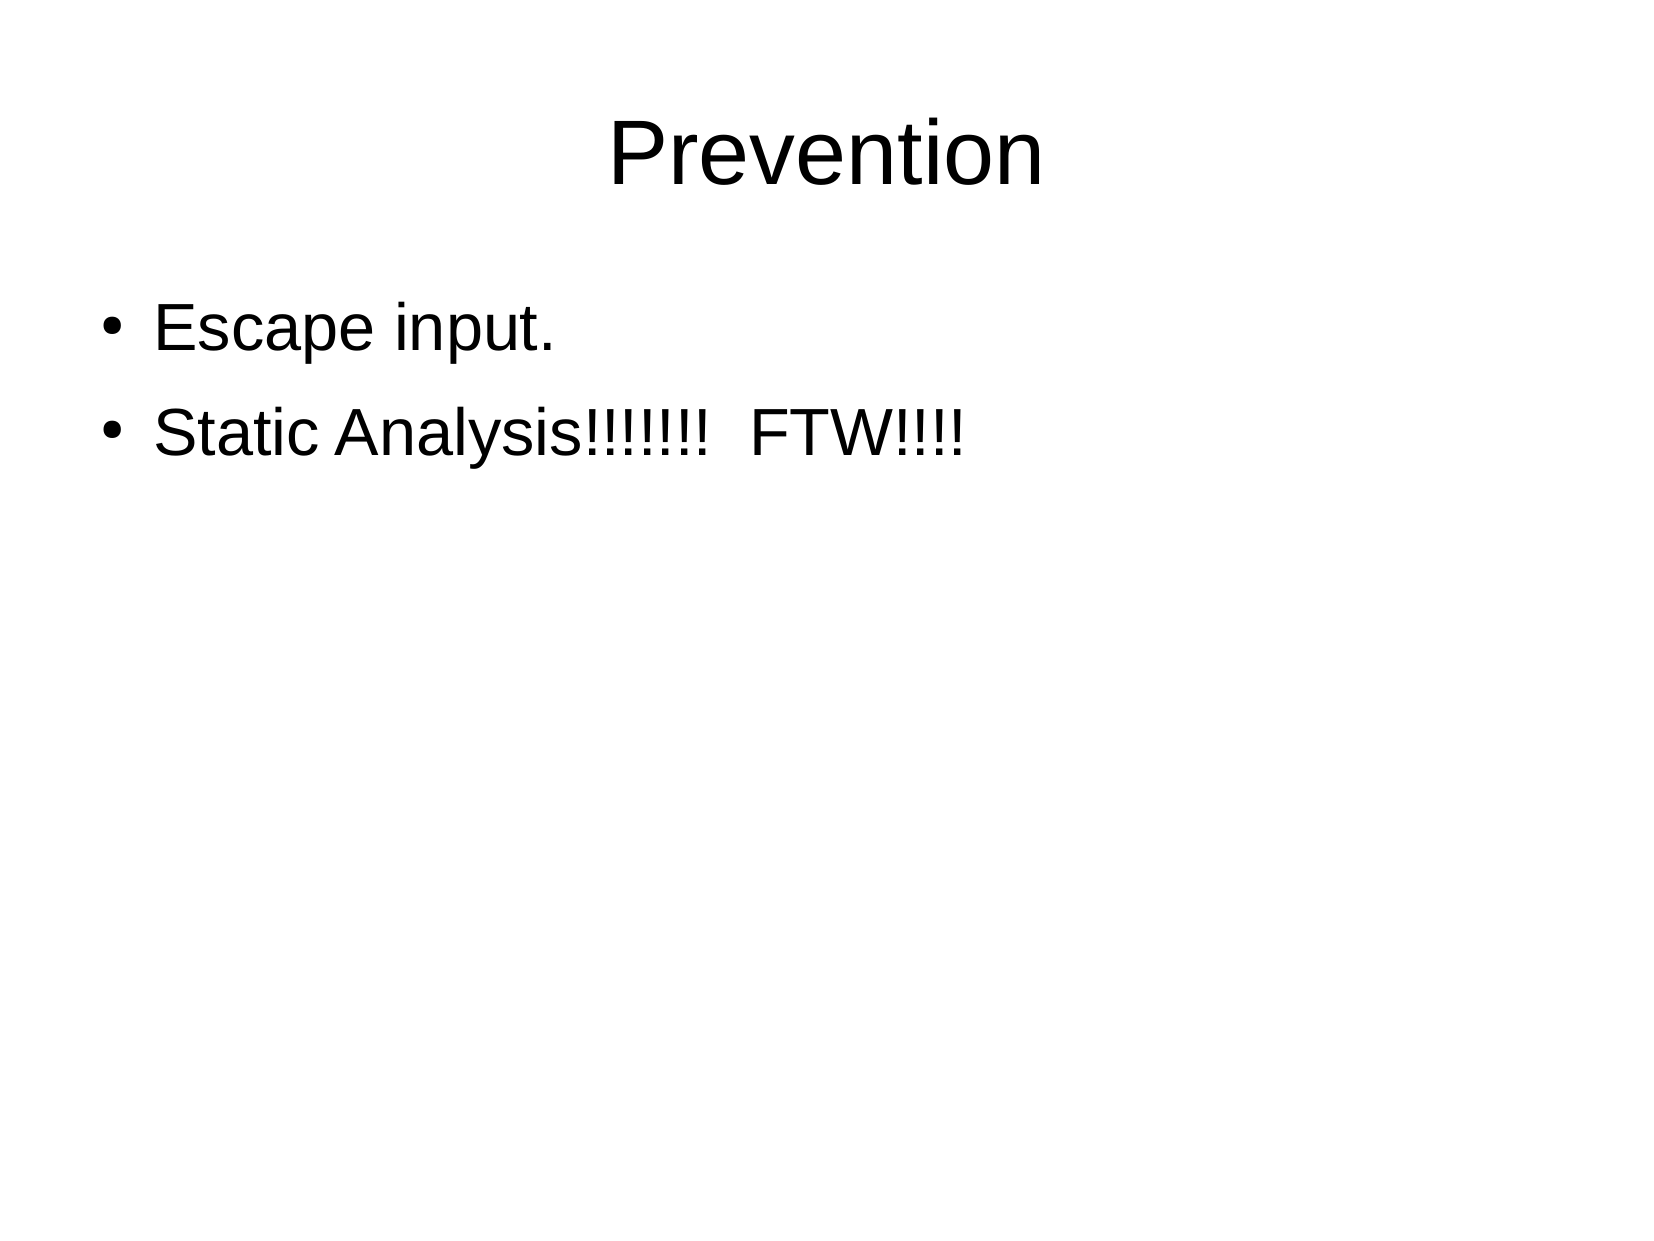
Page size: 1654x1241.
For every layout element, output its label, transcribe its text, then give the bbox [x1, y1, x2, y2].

title Prevention [82, 49, 1571, 257]
list Escape input. Static Analysis!!!!!!! FTW!!!! [82, 290, 1571, 1109]
